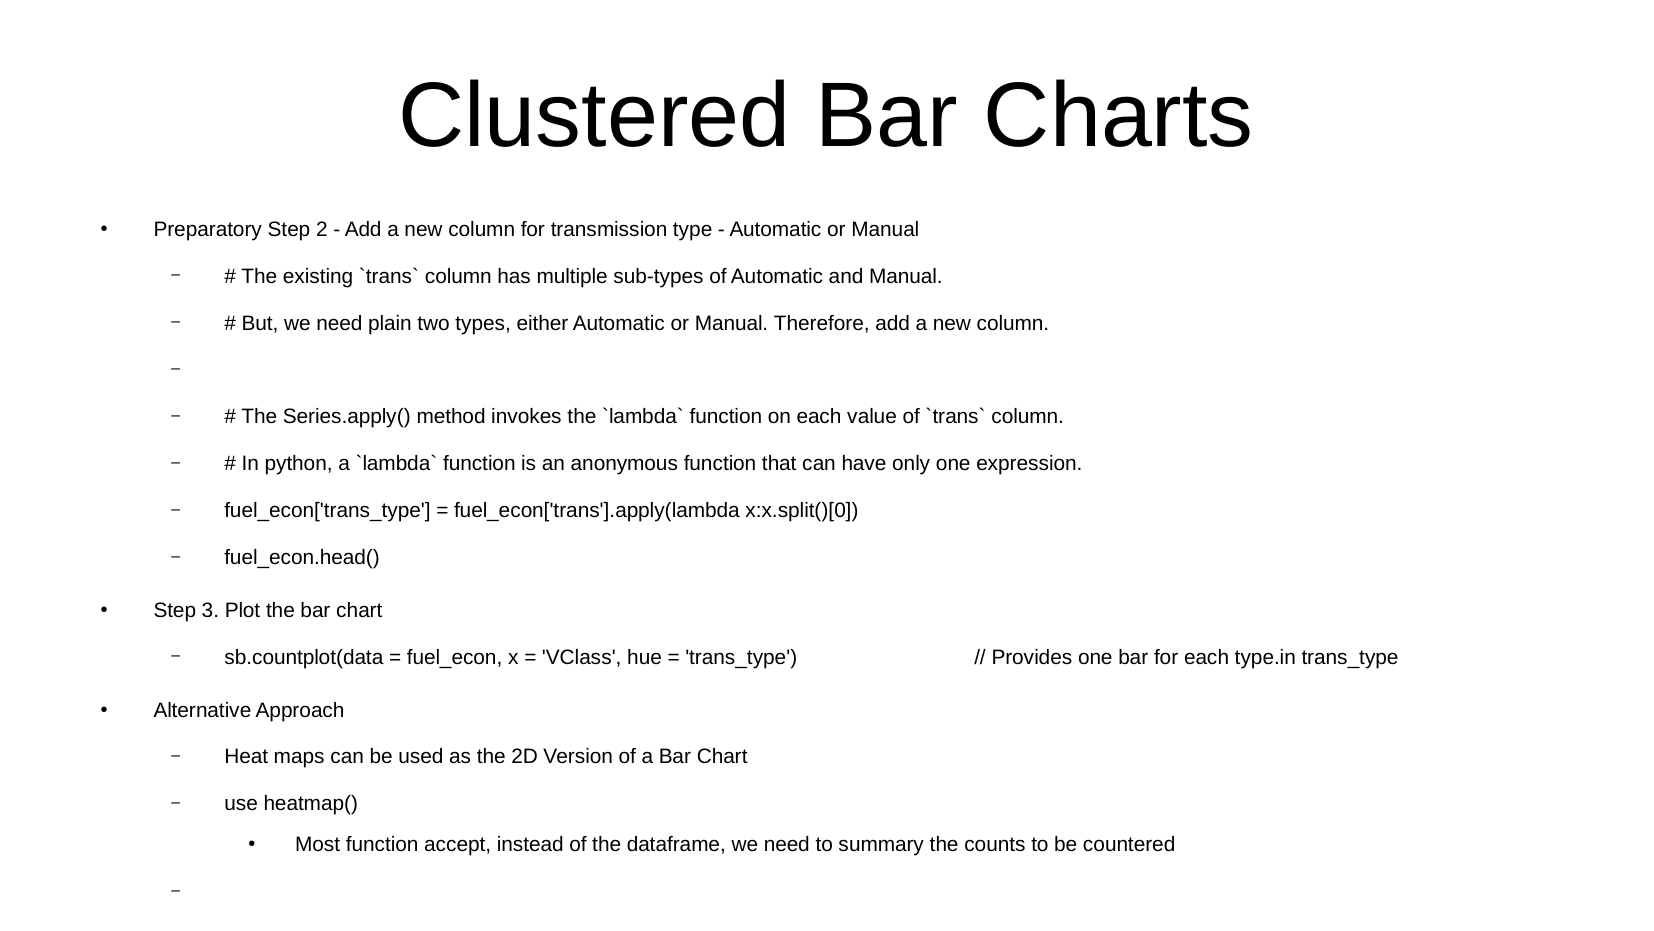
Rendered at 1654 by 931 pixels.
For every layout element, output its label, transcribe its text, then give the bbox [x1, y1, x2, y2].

list Preparatory Step 2 - Add a new column for transmission type - Automatic or Manual # The existing `trans` column has multiple sub-types of Automatic and Manual. # But, we need plain two types, either Automatic or Manual. Therefore, add a new column. # The Series.apply() method invokes the `lambda` function on each value of `trans` column. # In python, a `lambda` function is an anonymous function that can have only one expression. fuel_econ['trans_type'] = fuel_econ['trans'].apply(lambda x:x.split()[0]) fuel_econ.head() Step 3. Plot the bar chart sb.countplot(data = fuel_econ, x = 'VClass', hue = 'trans_type') // Provides one bar for each type.in trans_type Alternative Approach Heat maps can be used as the 2D Version of a Bar Chart use heatmap() Most function accept, instead of the dataframe, we need to summary the counts to be countered [82, 217, 1621, 901]
title Clustered Bar Charts [82, 37, 1571, 193]
